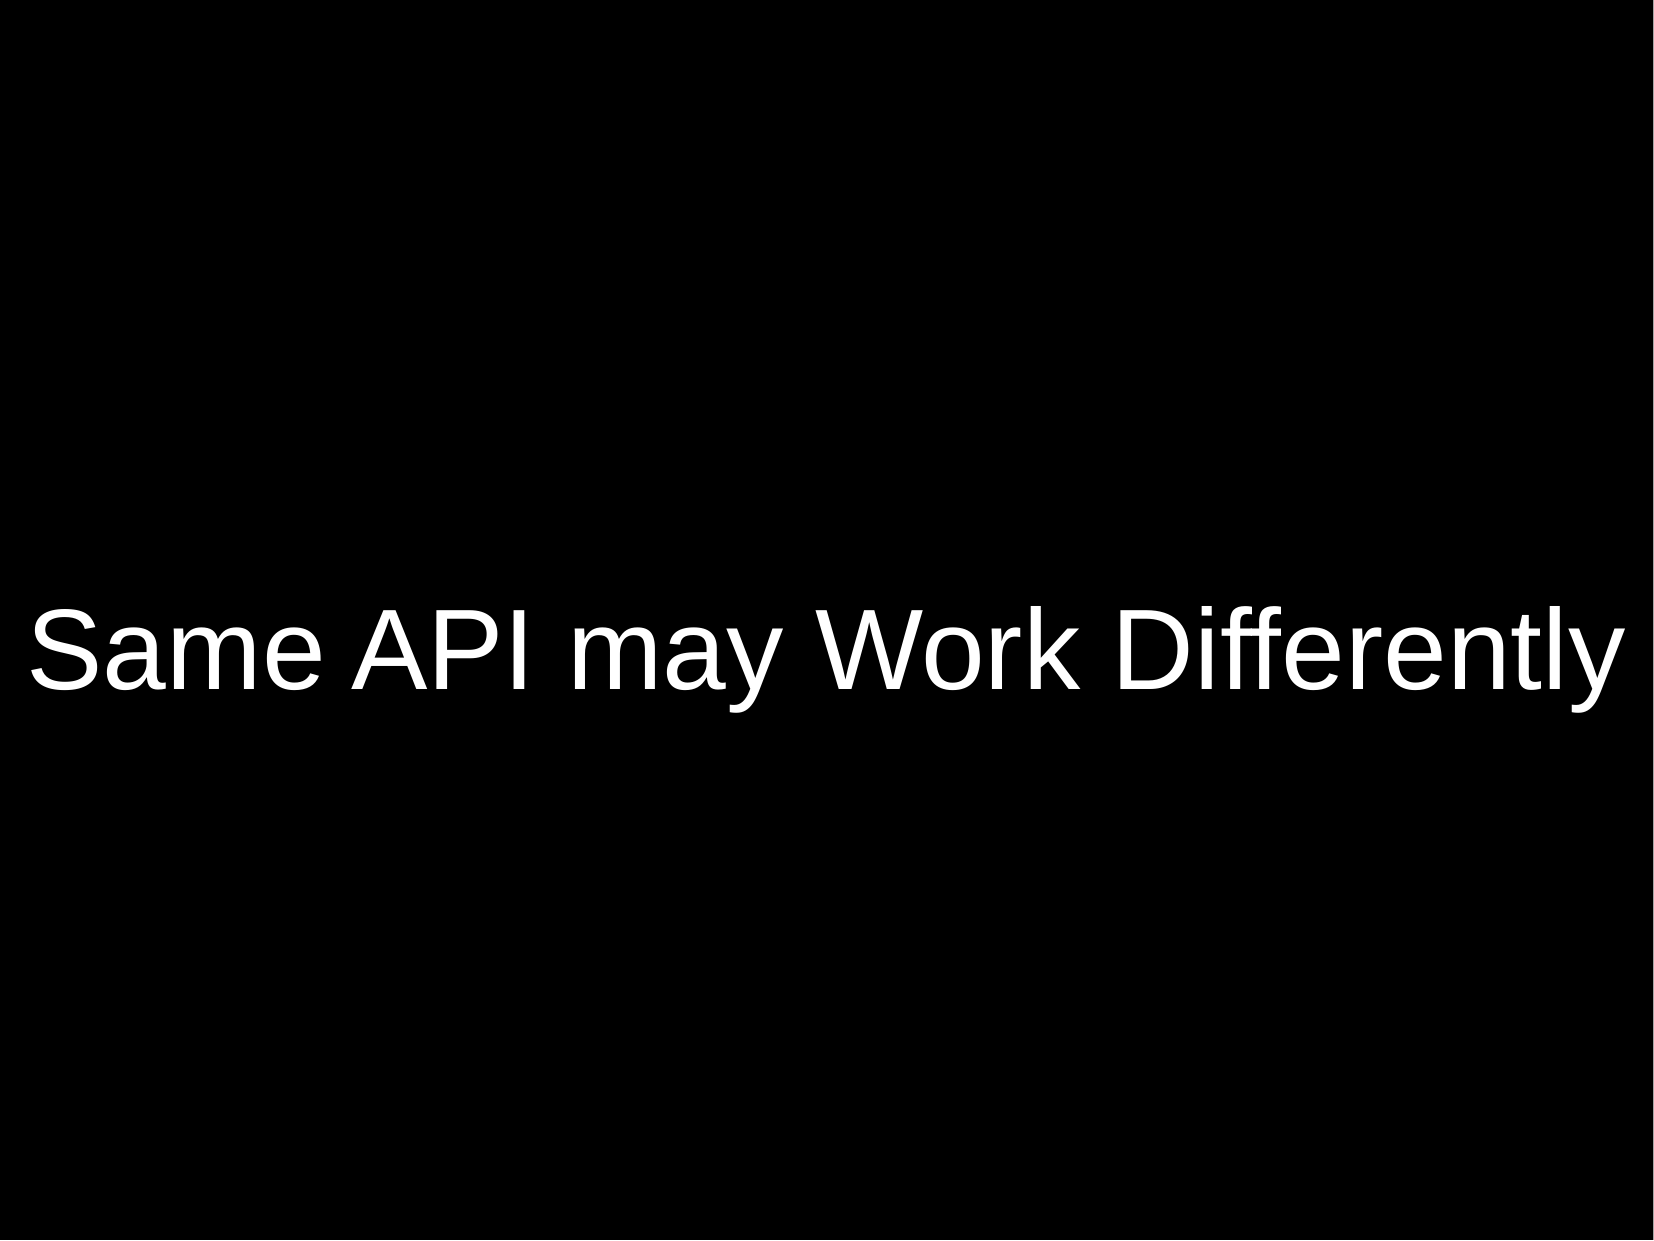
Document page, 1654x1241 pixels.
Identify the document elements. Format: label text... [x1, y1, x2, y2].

text_box Same API may Work Differently [0, 578, 1654, 733]
